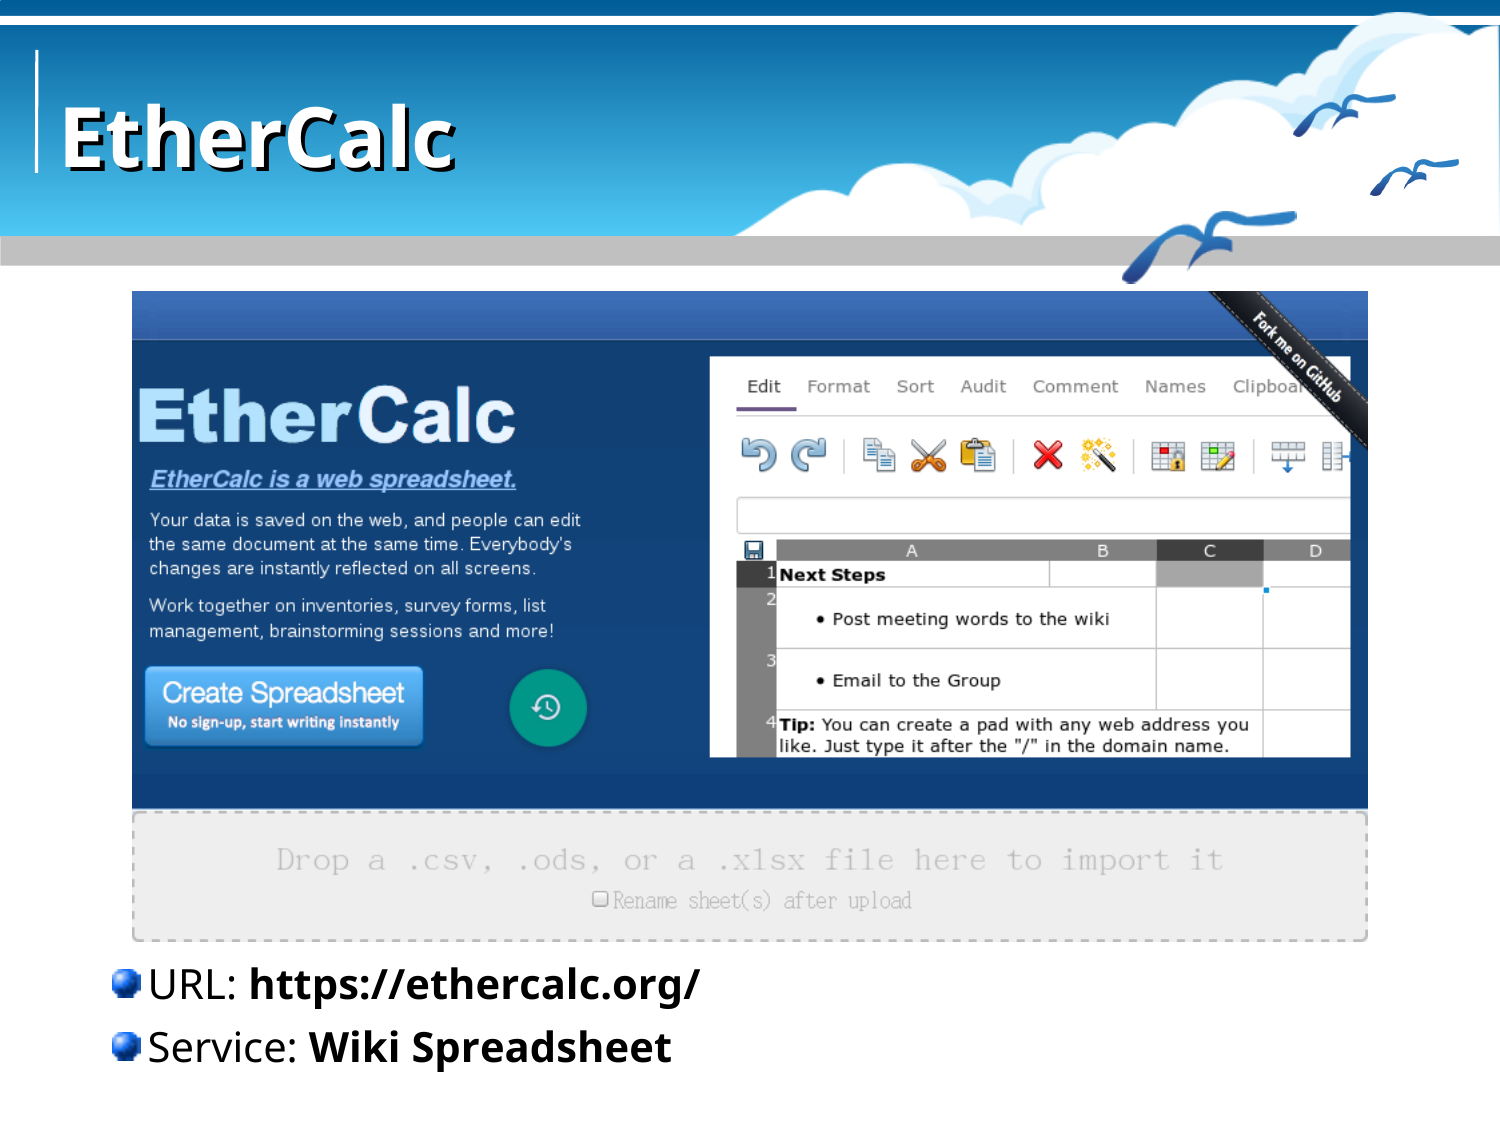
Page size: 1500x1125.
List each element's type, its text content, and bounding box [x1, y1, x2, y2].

picture [112, 1053, 141, 1061]
text_box URL: https://ethercalc.org/ Service: Wiki Spreadsheet [97, 947, 1422, 1053]
picture [730, 12, 1500, 284]
picture [132, 291, 1368, 942]
title EtherCalc [59, 86, 1465, 186]
